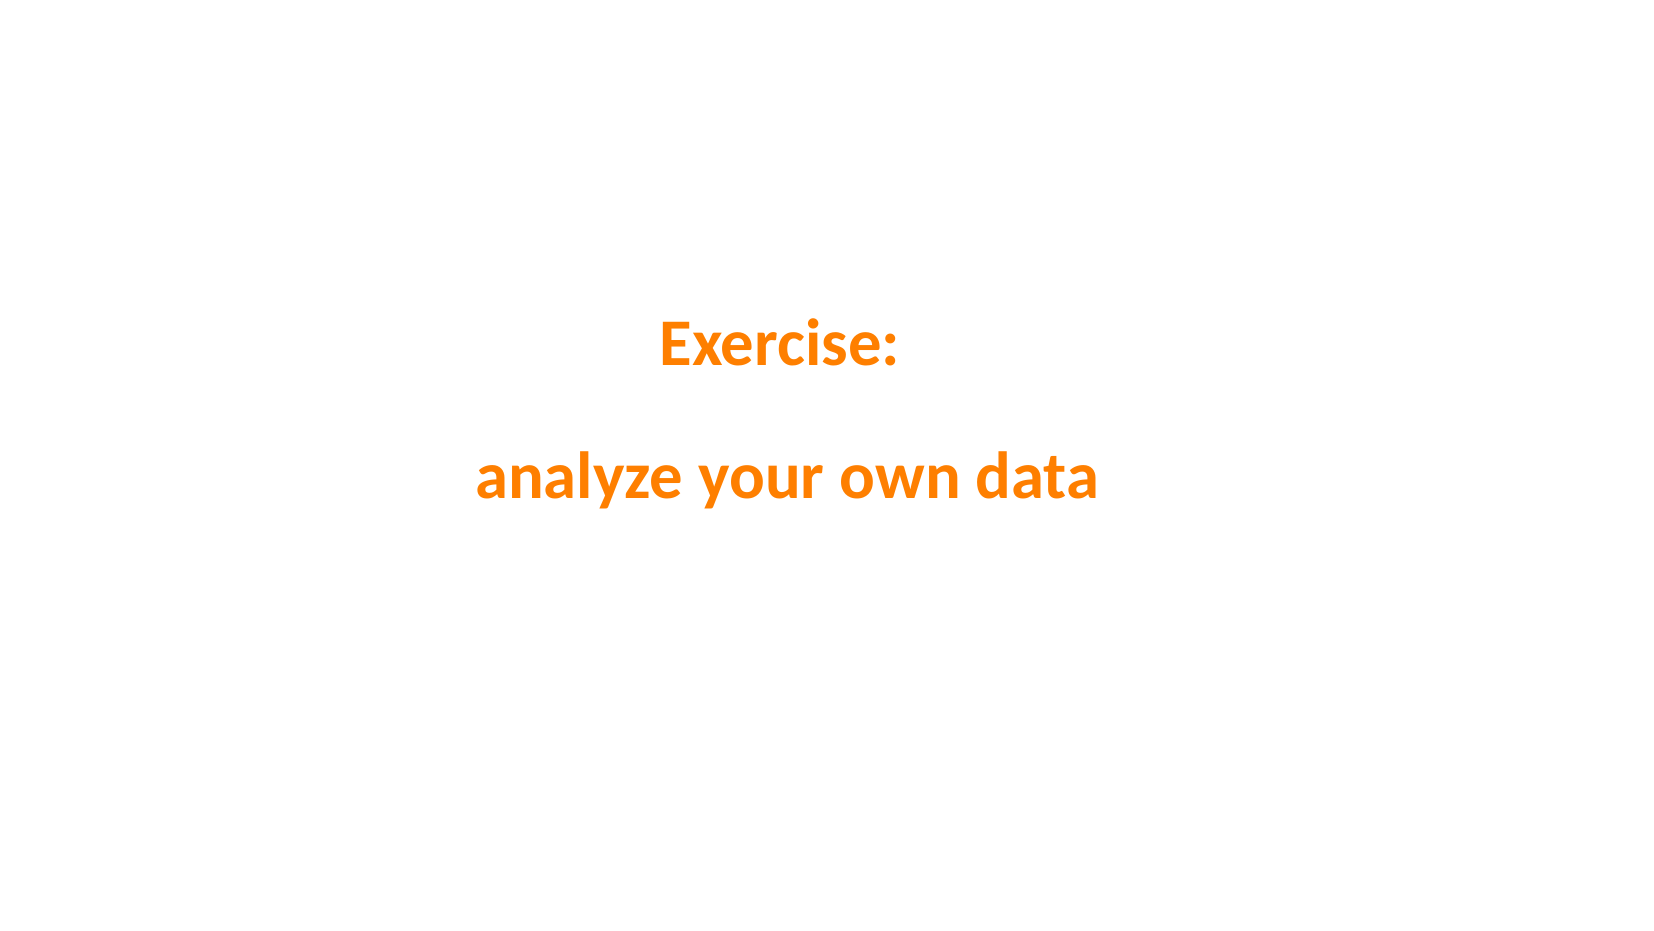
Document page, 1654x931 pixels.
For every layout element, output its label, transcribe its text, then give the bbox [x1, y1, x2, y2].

title Exercise: analyze your own data [337, 314, 1238, 516]
